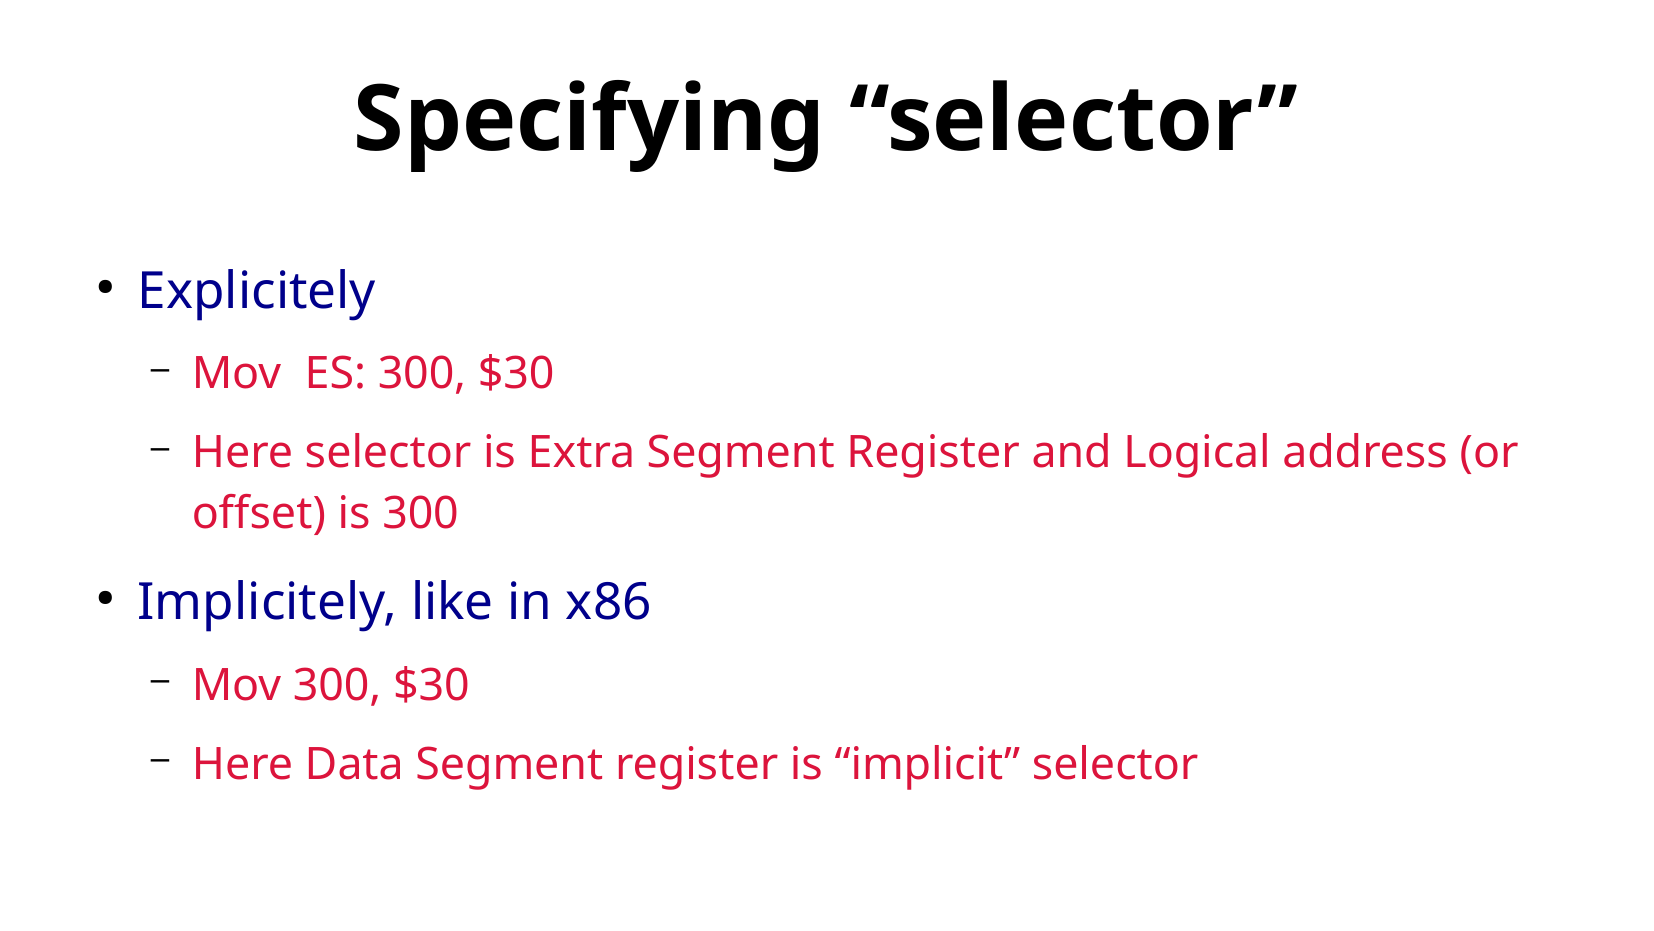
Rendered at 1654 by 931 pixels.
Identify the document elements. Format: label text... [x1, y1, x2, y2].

list Explicitely Mov ES: 300, $30 Here selector is Extra Segment Register and Logical address (or offset) is 300 Implicitely, like in x86 Mov 300, $30 Here Data Segment register is “implicit” selector [82, 253, 1571, 793]
title Specifying “selector” [82, 37, 1571, 193]
